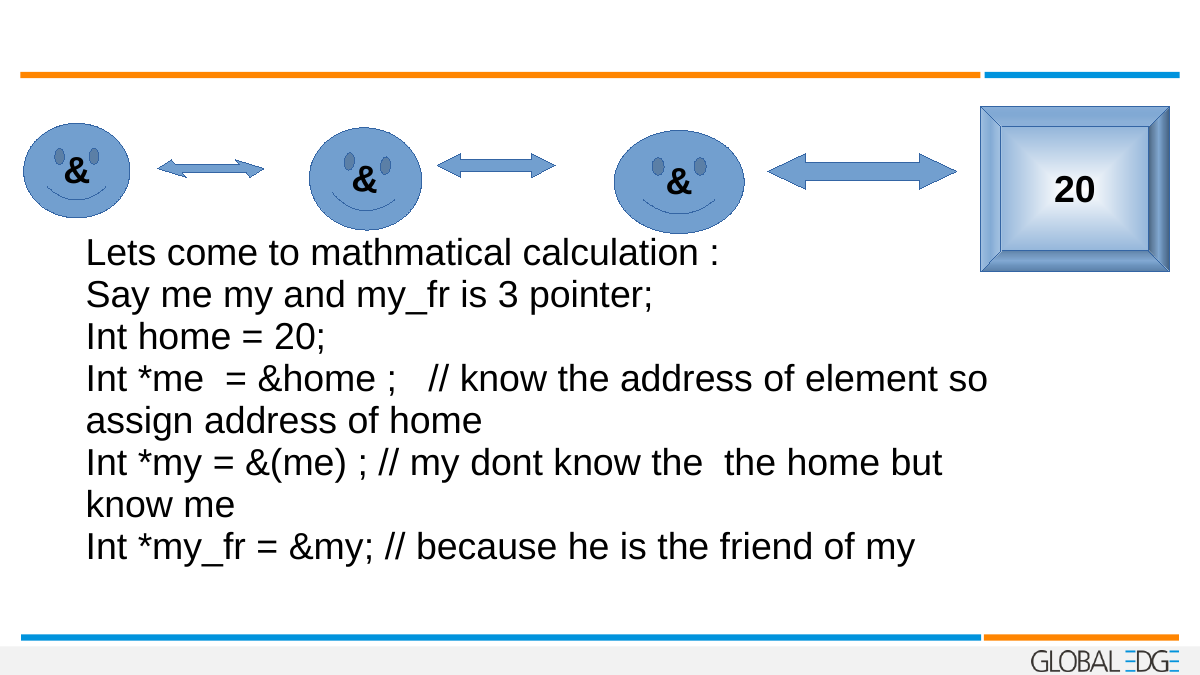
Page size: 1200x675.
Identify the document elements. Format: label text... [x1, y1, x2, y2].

text_box Lets come to mathmatical calculation : Say me my and my_fr is 3 pointer; Int home = 20; Int *me = &home ; // know the address of element so assign address of home Int *my = &(me) ; // my dont know the the home but know me Int *my_fr = &my; // because he is the friend of my [70, 224, 1040, 618]
text_box [437, 153, 556, 178]
text_box & [23, 123, 130, 218]
text_box 20 [1001, 127, 1148, 250]
text_box & [309, 127, 422, 224]
text_box & [614, 130, 745, 224]
text_box [767, 153, 957, 190]
text_box [157, 159, 264, 178]
picture [1031, 650, 1179, 672]
